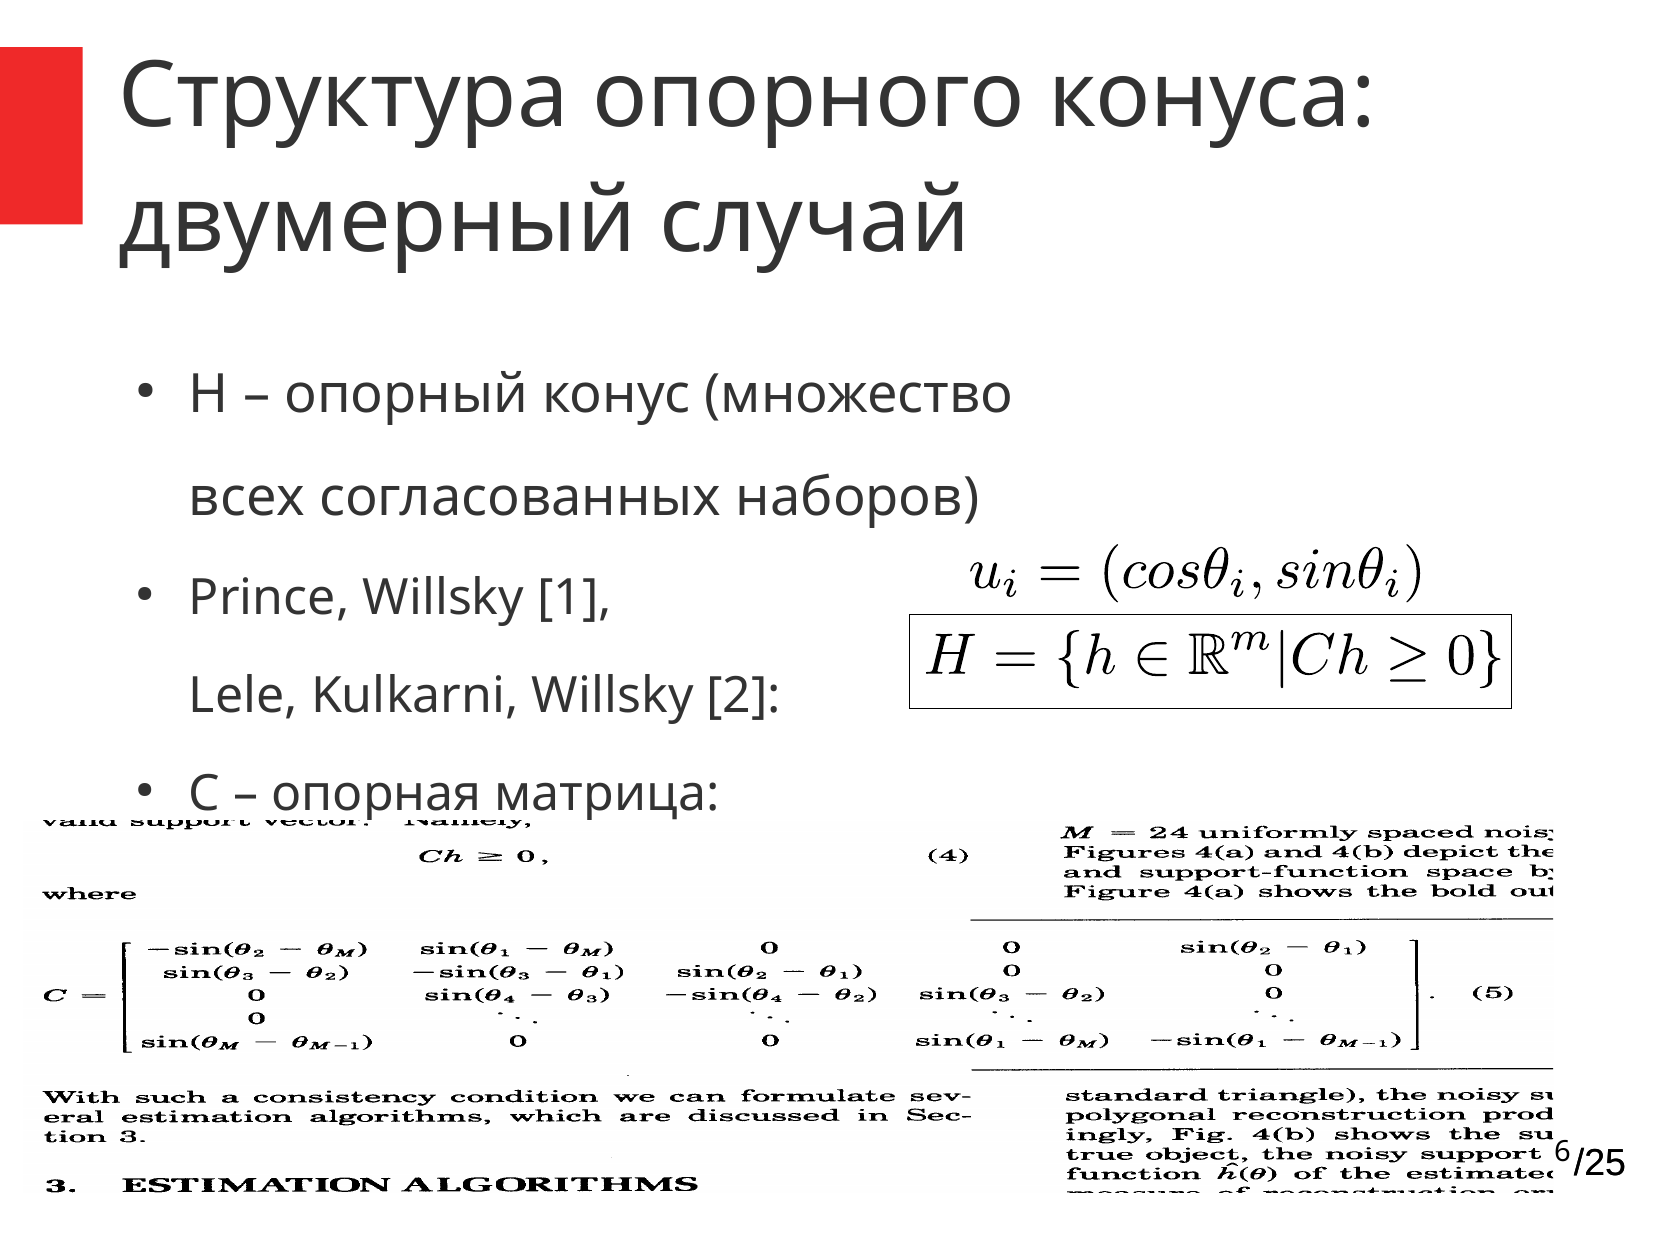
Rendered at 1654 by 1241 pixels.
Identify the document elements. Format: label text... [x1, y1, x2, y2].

picture [23, 820, 1554, 1193]
text_box [923, 629, 1505, 689]
list H – опорный конус (множество всех согласованных наборов) Prince, Willsky [1], Lele, Kulkarni, Willsky [2]: С – опорная матрица: [118, 354, 1536, 820]
text_box /25 [1559, 1134, 1654, 1205]
text_box [968, 544, 1426, 603]
title Структура опорного конуса: двумерный случай [118, 45, 1571, 261]
